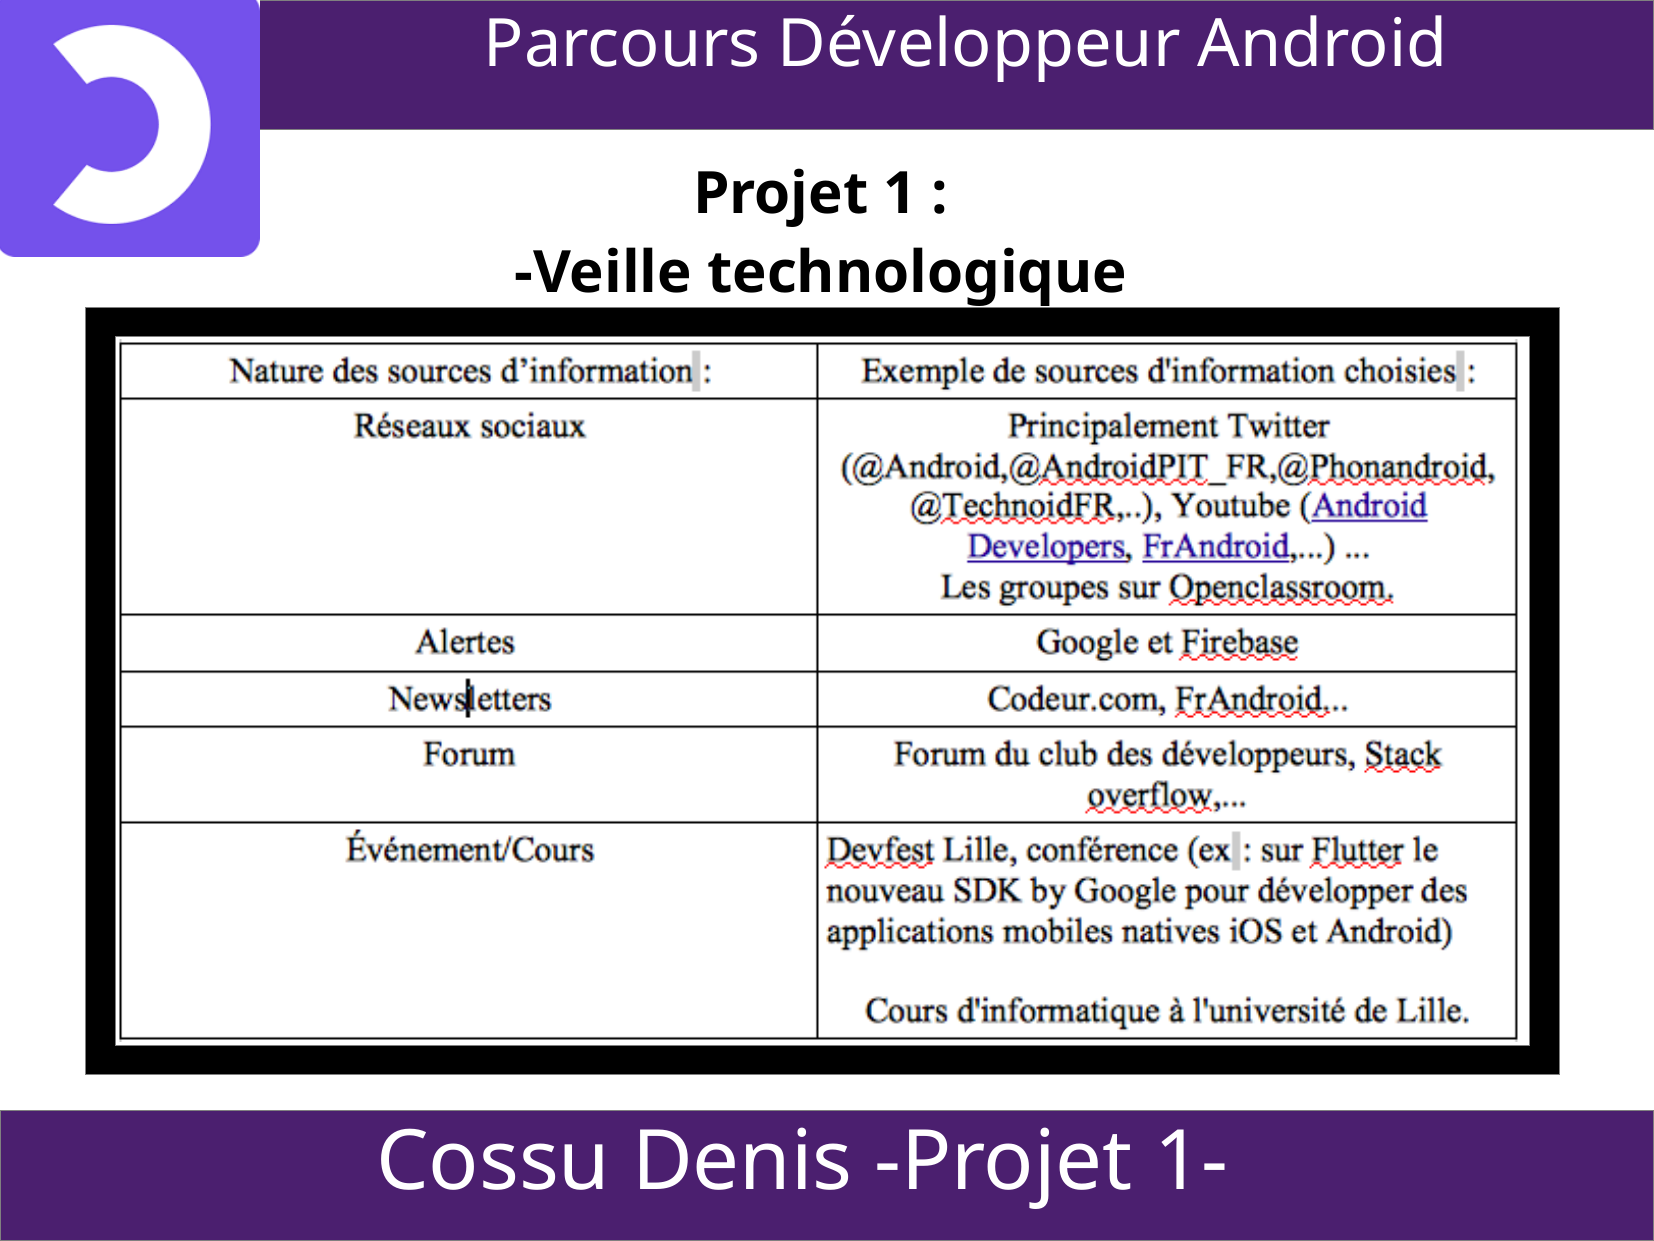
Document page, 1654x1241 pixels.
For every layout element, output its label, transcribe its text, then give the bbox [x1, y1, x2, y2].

picture [0, 0, 260, 257]
text_box [85, 307, 1560, 1075]
picture [118, 339, 1524, 1043]
text_box Projet 1 : -Veille technologique [318, 143, 1323, 307]
